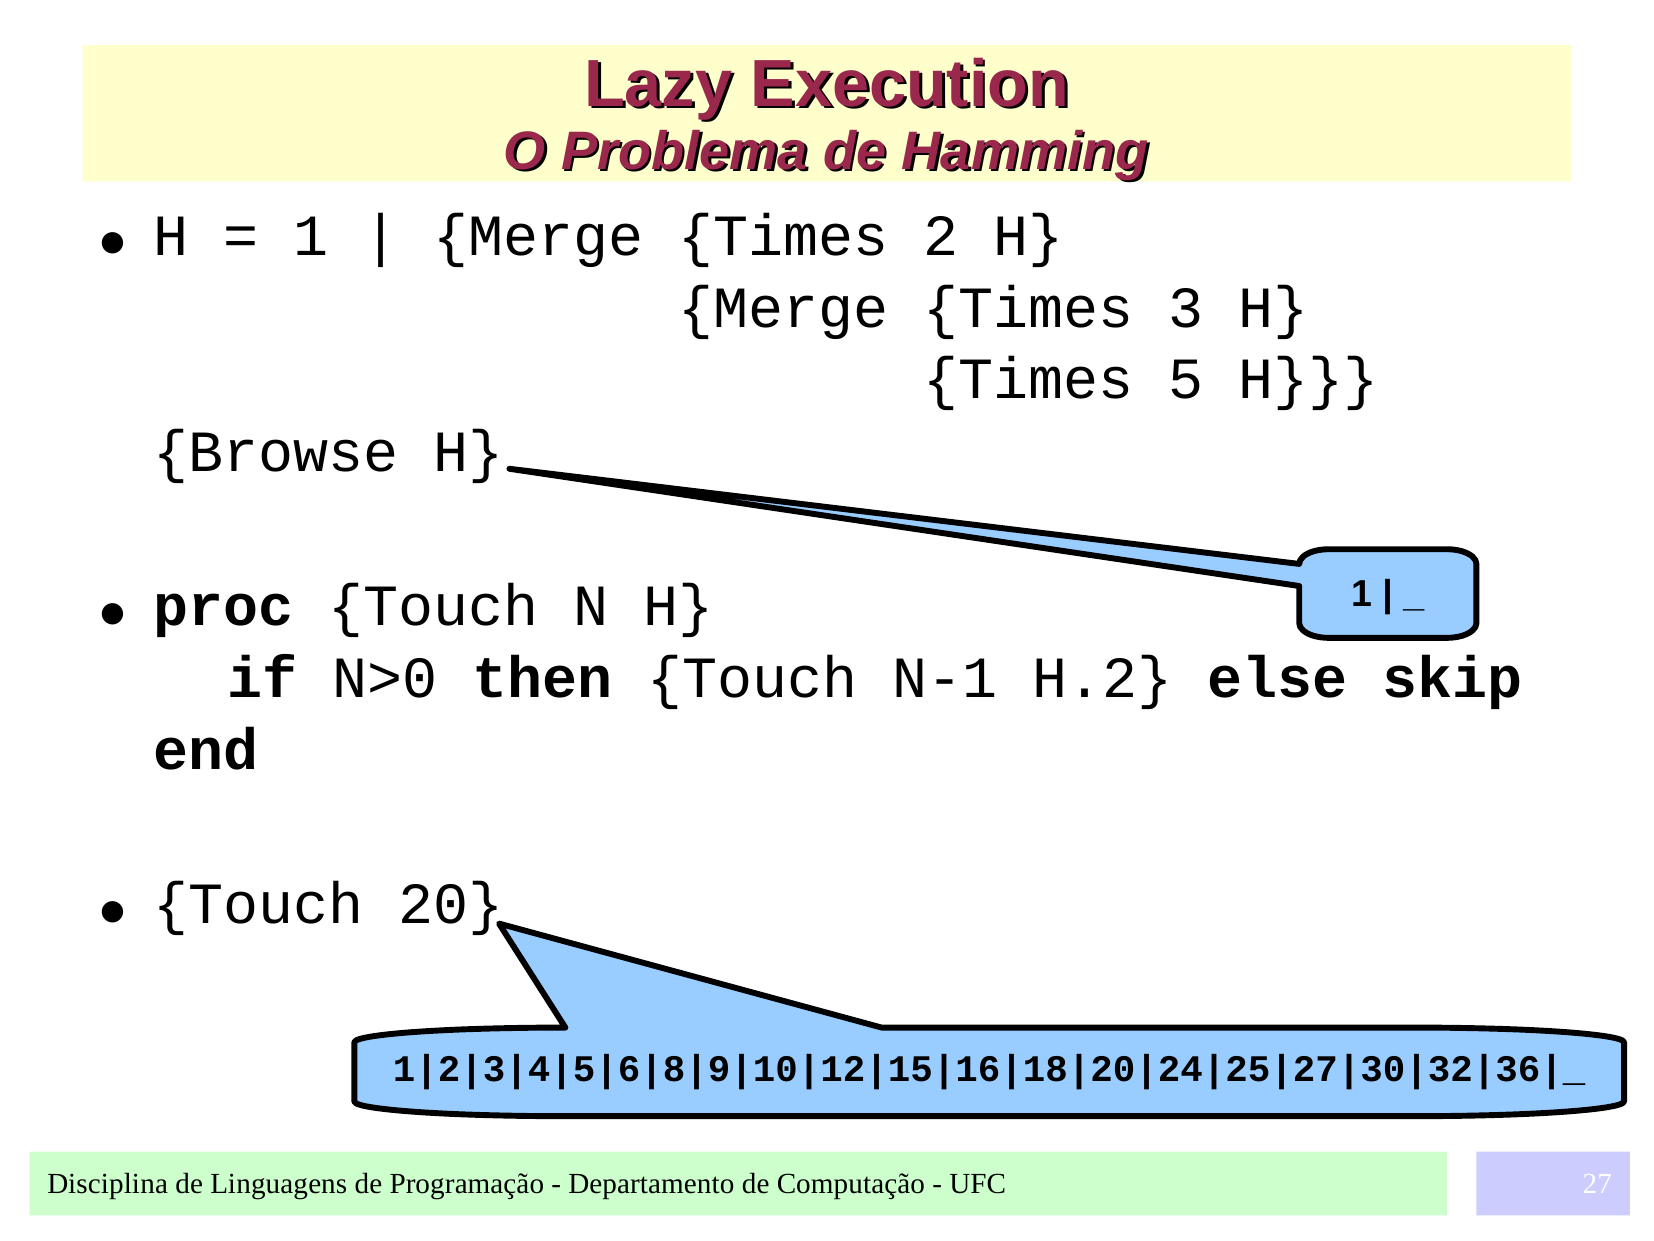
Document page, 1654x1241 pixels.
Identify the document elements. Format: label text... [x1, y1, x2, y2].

text_box 1|2|3|4|5|6|8|9|10|12|15|16|18|20|24|25|27|30|32|36|_ [354, 923, 1625, 1117]
list H = 1 | {Merge {Times 2 H} {Merge {Times 3 H} {Times 5 H}}} {Browse H} proc {Touch N H} if N>0 then {Touch N-1 H.2} else skip end {Touch 20} [82, 206, 1571, 1169]
title Lazy Execution O Problema de Hamming [82, 45, 1571, 182]
text_box 1 | _ [509, 468, 1477, 638]
